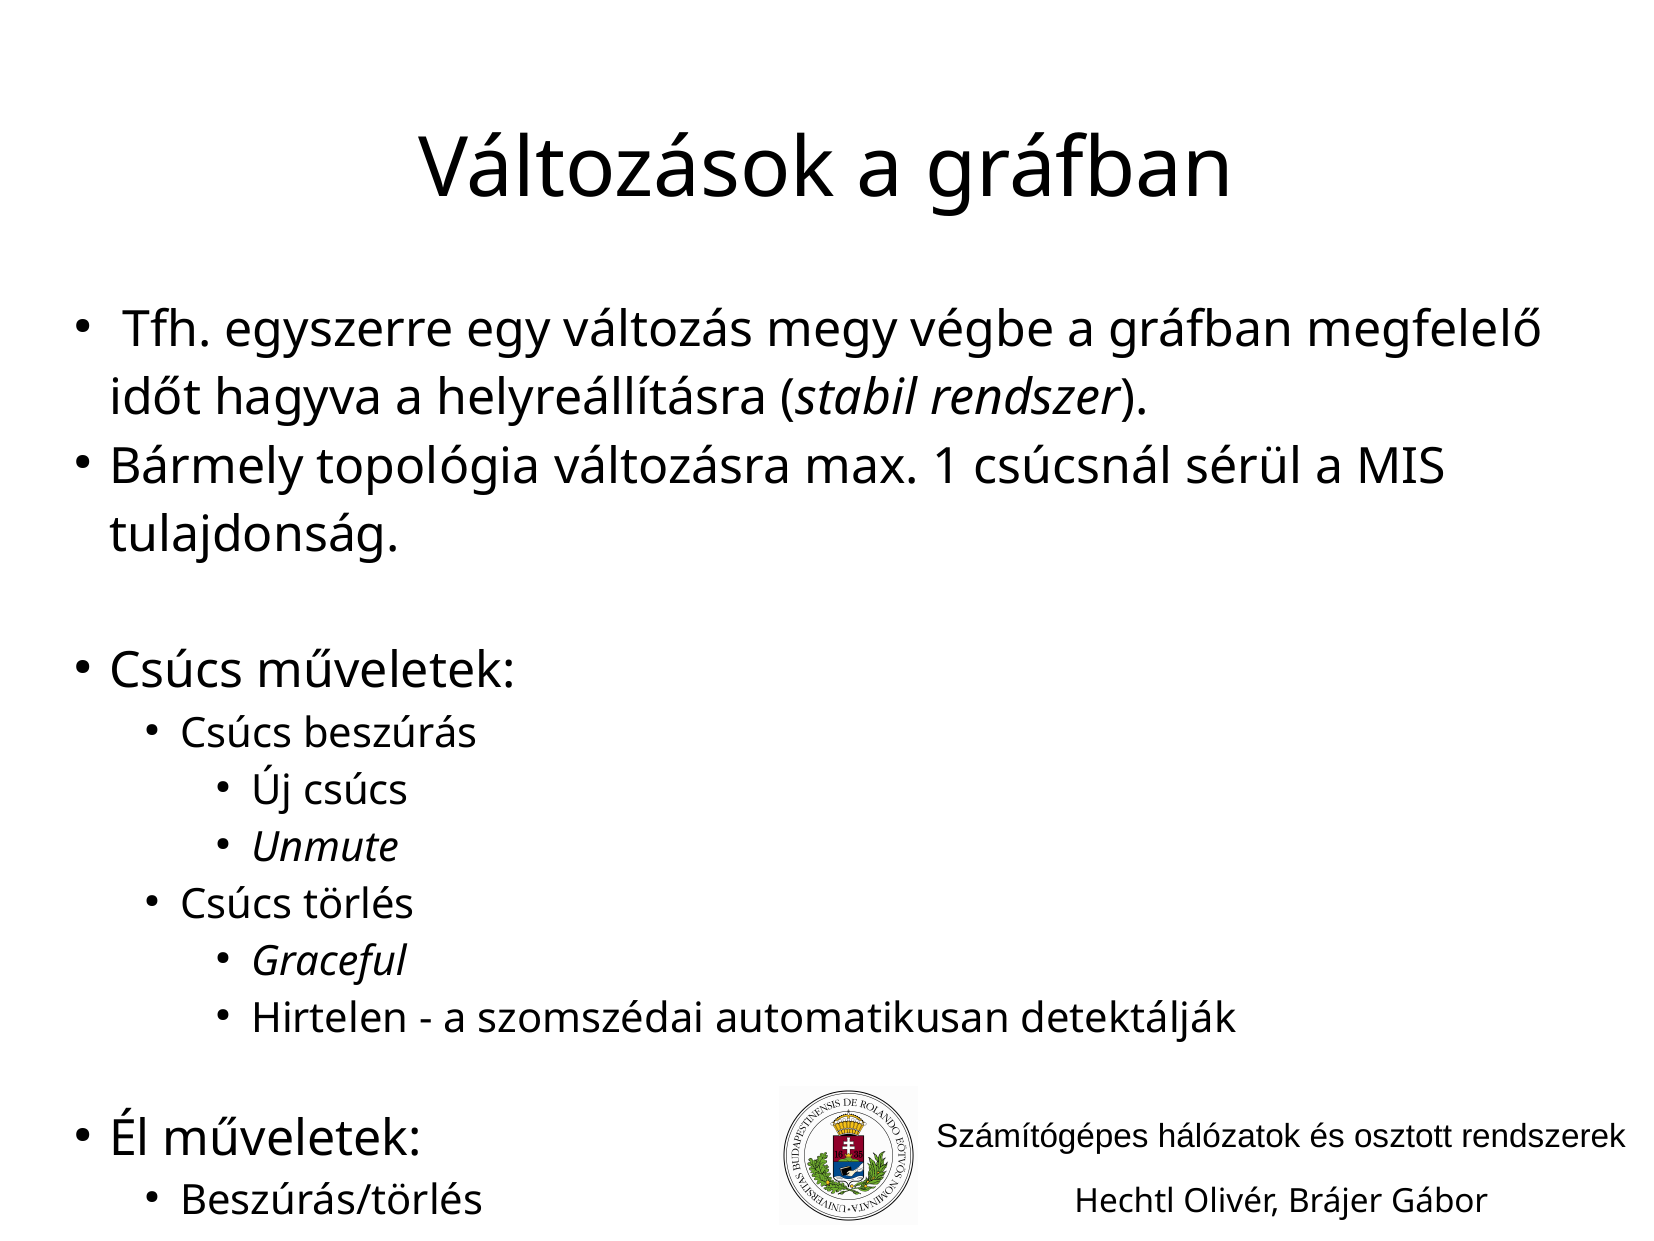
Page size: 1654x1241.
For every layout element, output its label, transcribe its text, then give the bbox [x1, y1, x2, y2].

text_box Számítógépes hálózatok és osztott rendszerek [921, 1110, 1654, 1170]
title Változások a gráfban [82, 82, 1571, 246]
text_box Tfh. egyszerre egy változás megy végbe a gráfban megfelelő időt hagyva a helyreállításra (stabil rendszer). Bármely topológia változásra max. 1 csúcsnál sérül a MIS tulajdonság. Csúcs műveletek: Csúcs beszúrás Új csúcs Unmute Csúcs törlés Graceful Hirtelen - a szomszédai automatikusan detektálják Él műveletek: Beszúrás/törlés [59, 285, 1583, 1104]
picture [779, 1104, 918, 1225]
text_box Hechtl Olivér, Brájer Gábor [944, 1169, 1619, 1223]
